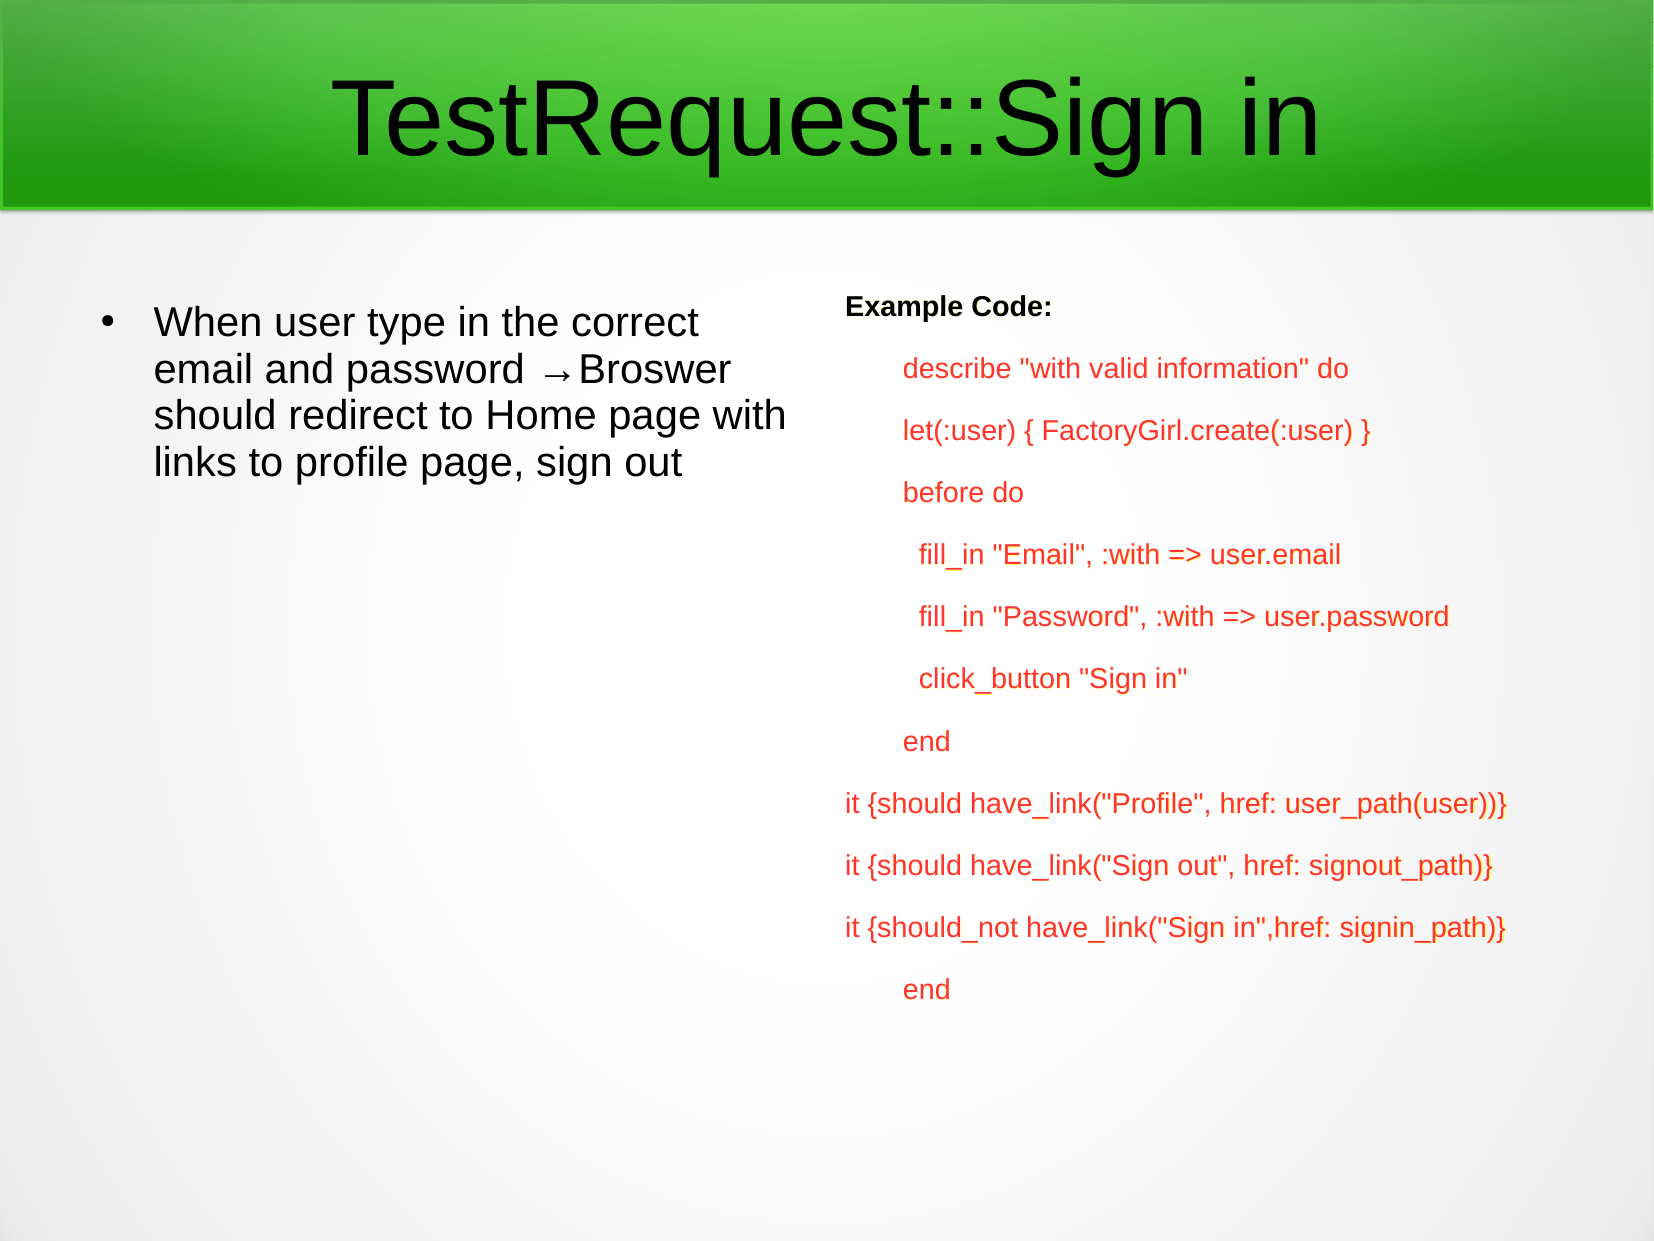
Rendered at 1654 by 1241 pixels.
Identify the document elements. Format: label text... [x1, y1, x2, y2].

list Example Code: describe "with valid information" do let(:user) { FactoryGirl.create(:user) } before do fill_in "Email", :with => user.email fill_in "Password", :with => user.password click_button "Sign in" end it {should have_link("Profile", href: user_path(user))} it {should have_link("Sign out", href: signout_path)} it {should_not have_link("Sign in",href: signin_path)} end [845, 290, 1572, 1010]
list When user type in the correct email and password →Broswer should redirect to Home page with links to profile page, sign out [82, 299, 809, 1019]
title TestRequest::Sign in [82, 47, 1571, 189]
